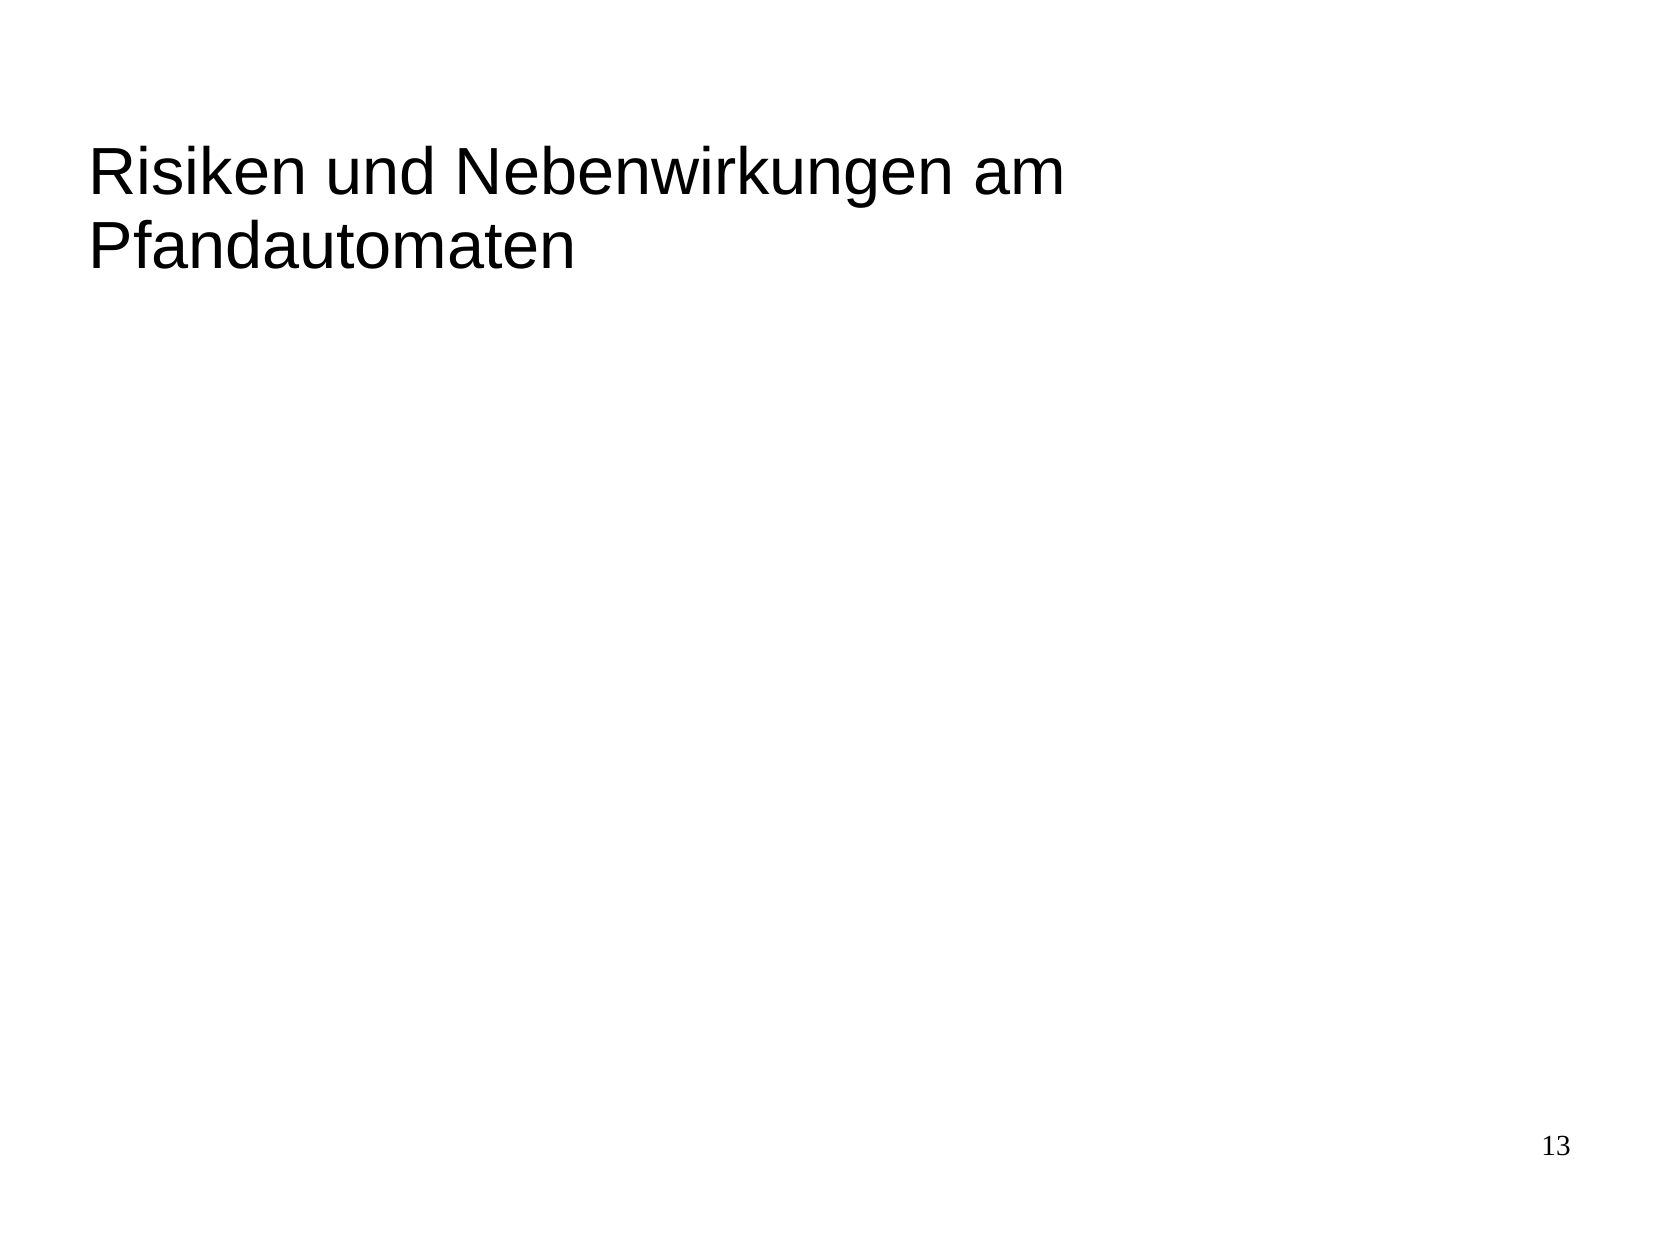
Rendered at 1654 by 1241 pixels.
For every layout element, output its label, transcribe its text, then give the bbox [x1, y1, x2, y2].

list Risiken und Nebenwirkungen am Pfandautomaten [88, 29, 1571, 1109]
